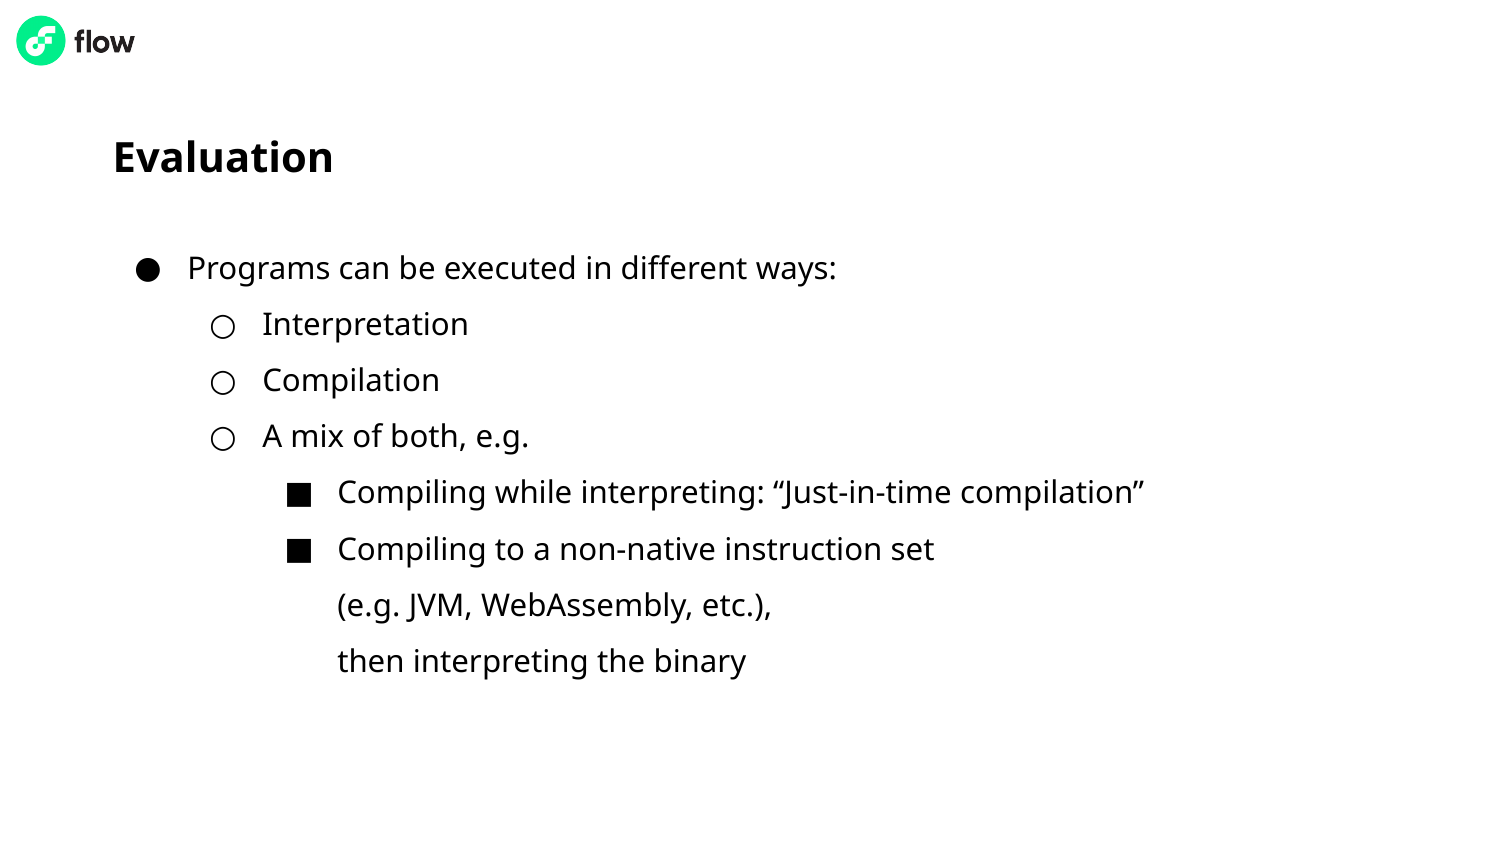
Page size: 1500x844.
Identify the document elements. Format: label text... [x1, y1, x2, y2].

text_box Programs can be executed in different ways: Interpretation Compilation A mix of both, e.g. Compiling while interpreting: “Just-in-time compilation” Compiling to a non-native instruction set (e.g. JVM, WebAssembly, etc.), then interpreting the binary [97, 214, 1414, 777]
text_box Evaluation [97, 115, 820, 197]
picture [14, 14, 137, 67]
